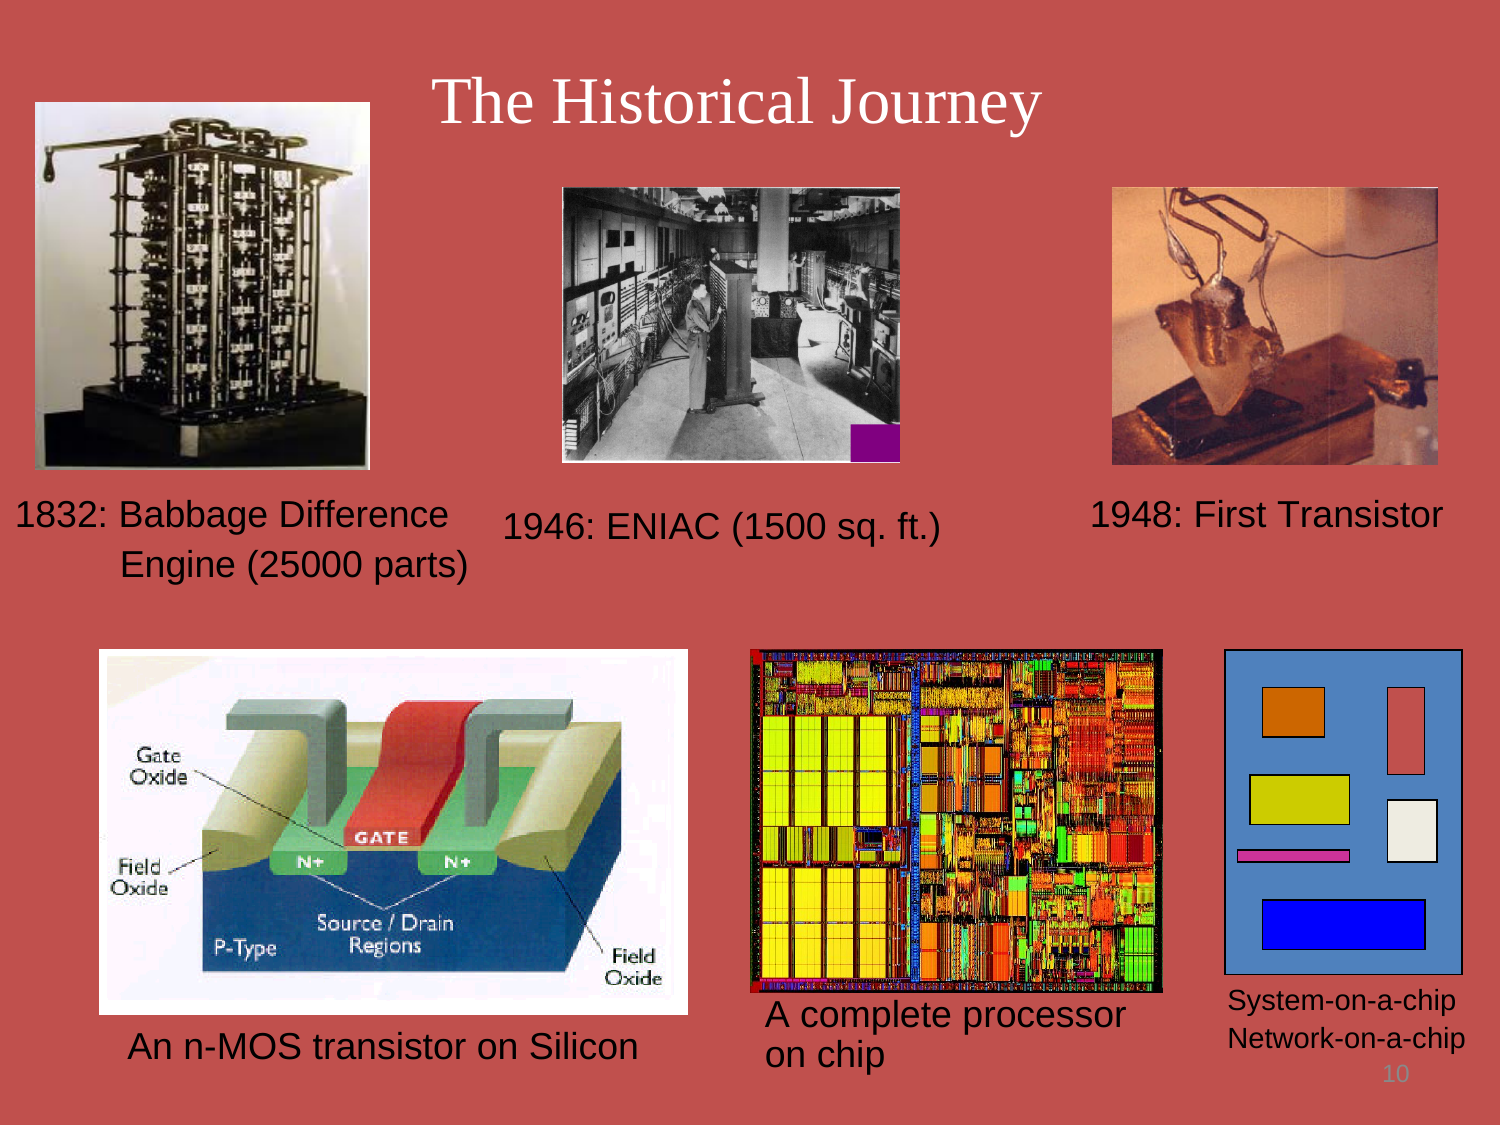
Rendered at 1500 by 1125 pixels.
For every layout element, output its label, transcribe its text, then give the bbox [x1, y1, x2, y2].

picture [35, 102, 370, 470]
text_box [850, 424, 900, 463]
text_box A complete processor on chip [749, 987, 1163, 1084]
picture [99, 649, 688, 1015]
text_box 1948: First Transistor [1074, 487, 1463, 544]
text_box [1224, 649, 1463, 975]
text_box An n-MOS transistor on Silicon [112, 1019, 663, 1076]
picture [750, 649, 1163, 987]
text_box <number> [1074, 1042, 1426, 1103]
text_box 1946: ENIAC (1500 sq. ft.) [487, 500, 975, 556]
picture [1112, 187, 1438, 465]
text_box System-on-a-chip Network-on-a-chip [1212, 977, 1500, 1063]
text_box 1832: Babbage Difference Engine (25000 parts) [0, 487, 488, 594]
text_box The Historical Journey [99, 24, 1375, 145]
picture [562, 187, 900, 463]
